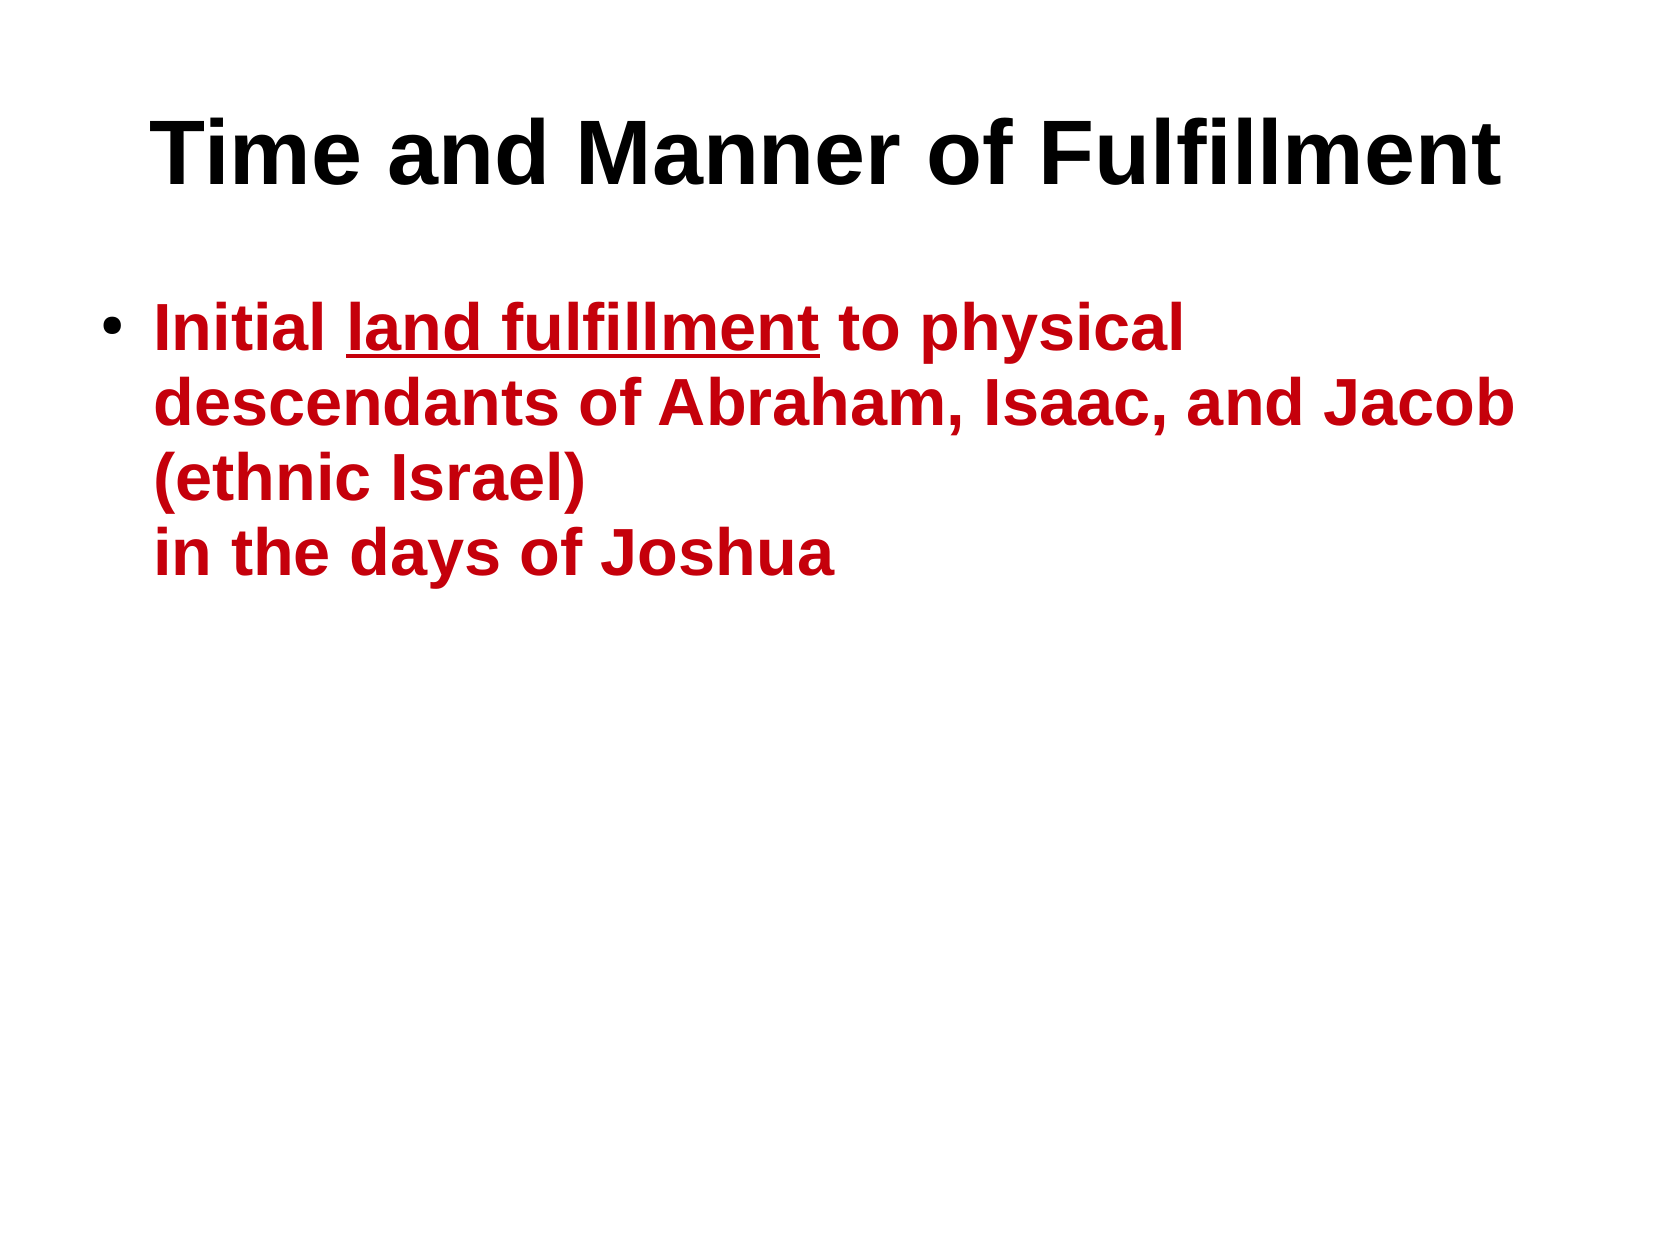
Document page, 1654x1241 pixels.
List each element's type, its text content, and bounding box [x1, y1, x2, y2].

title Time and Manner of Fulfillment [82, 49, 1571, 257]
list Initial land fulfillment to physical descendants of Abraham, Isaac, and Jacob (ethnic Israel) in the days of Joshua [82, 290, 1571, 1109]
